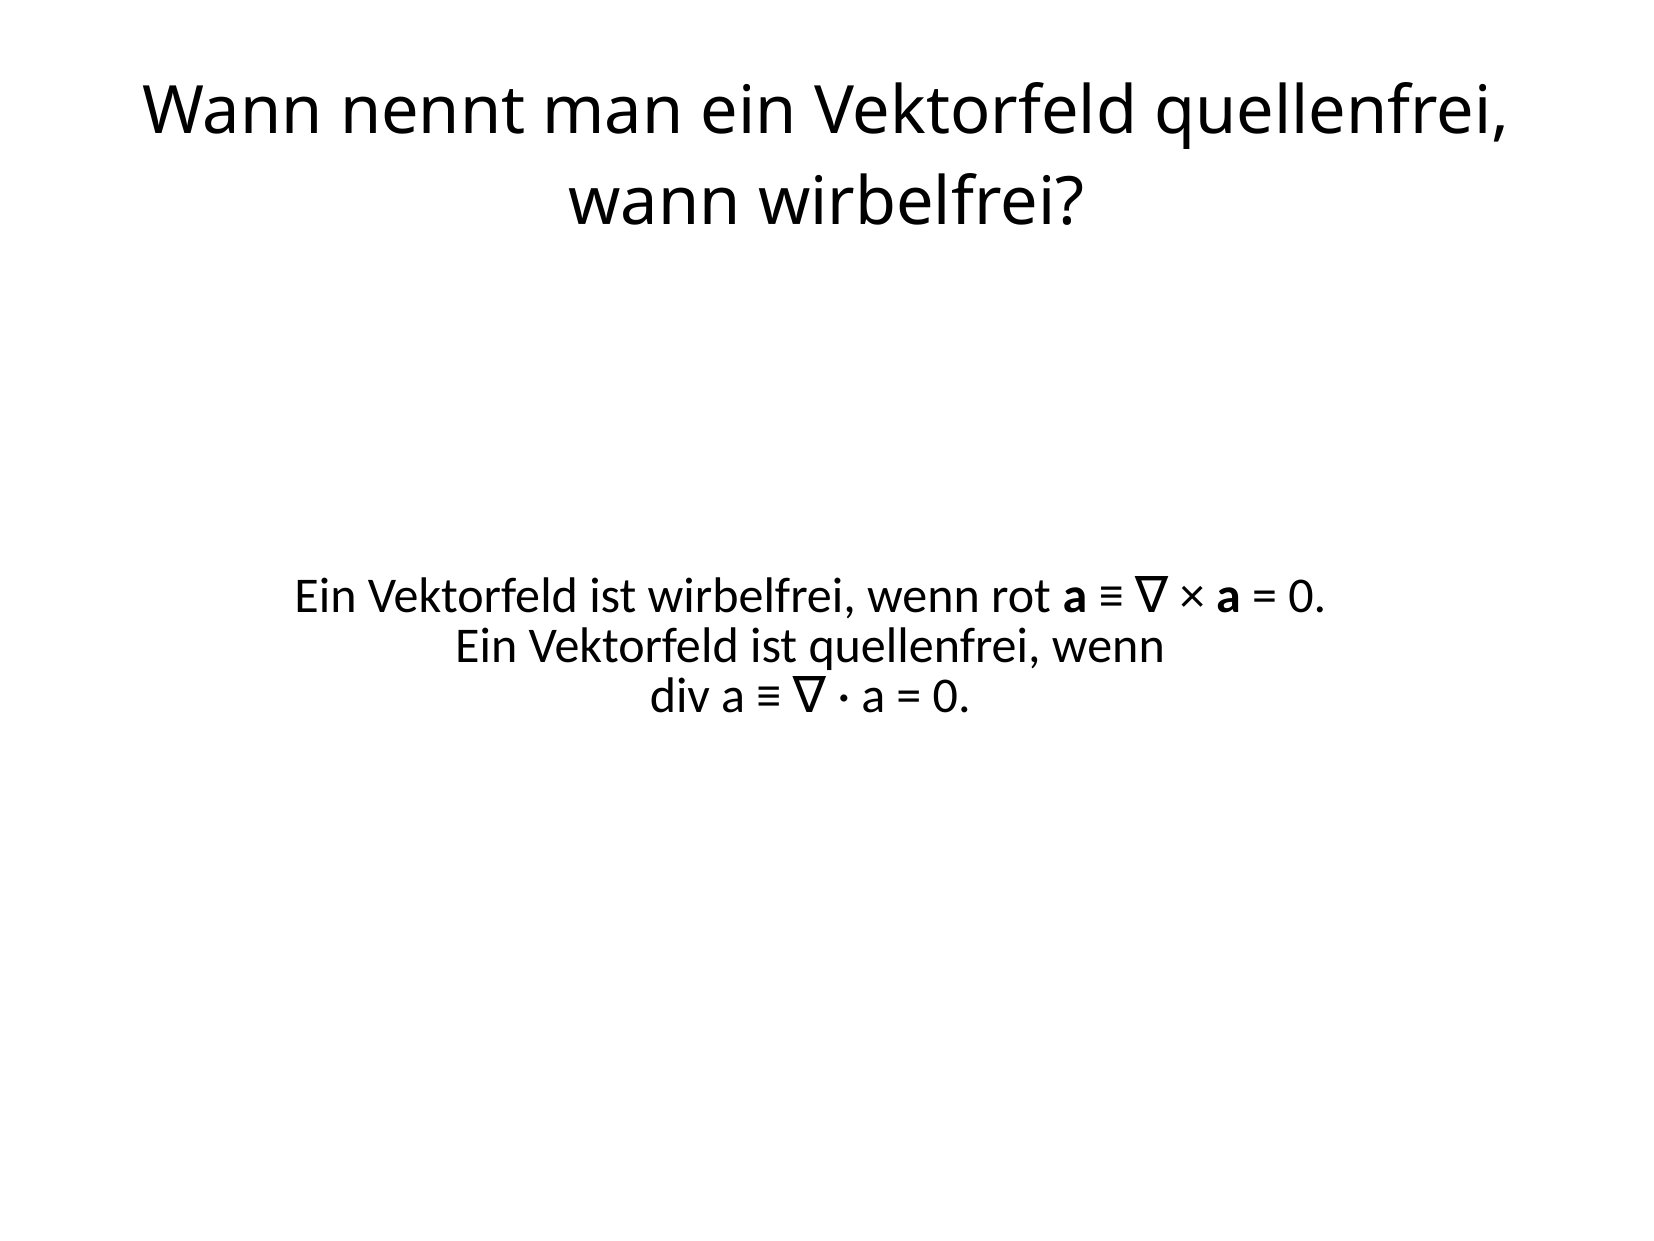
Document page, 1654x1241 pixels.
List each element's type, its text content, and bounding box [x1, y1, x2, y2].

subtitle Ein Vektorfeld ist wirbelfrei, wenn rot a ≡ ∇ × a = 0. Ein Vektorfeld ist quellenfrei, wenn div a ≡ ∇ · a = 0. [82, 290, 1538, 1010]
title Wann nennt man ein Vektorfeld quellenfrei, wann wirbelfrei? [82, 49, 1571, 257]
